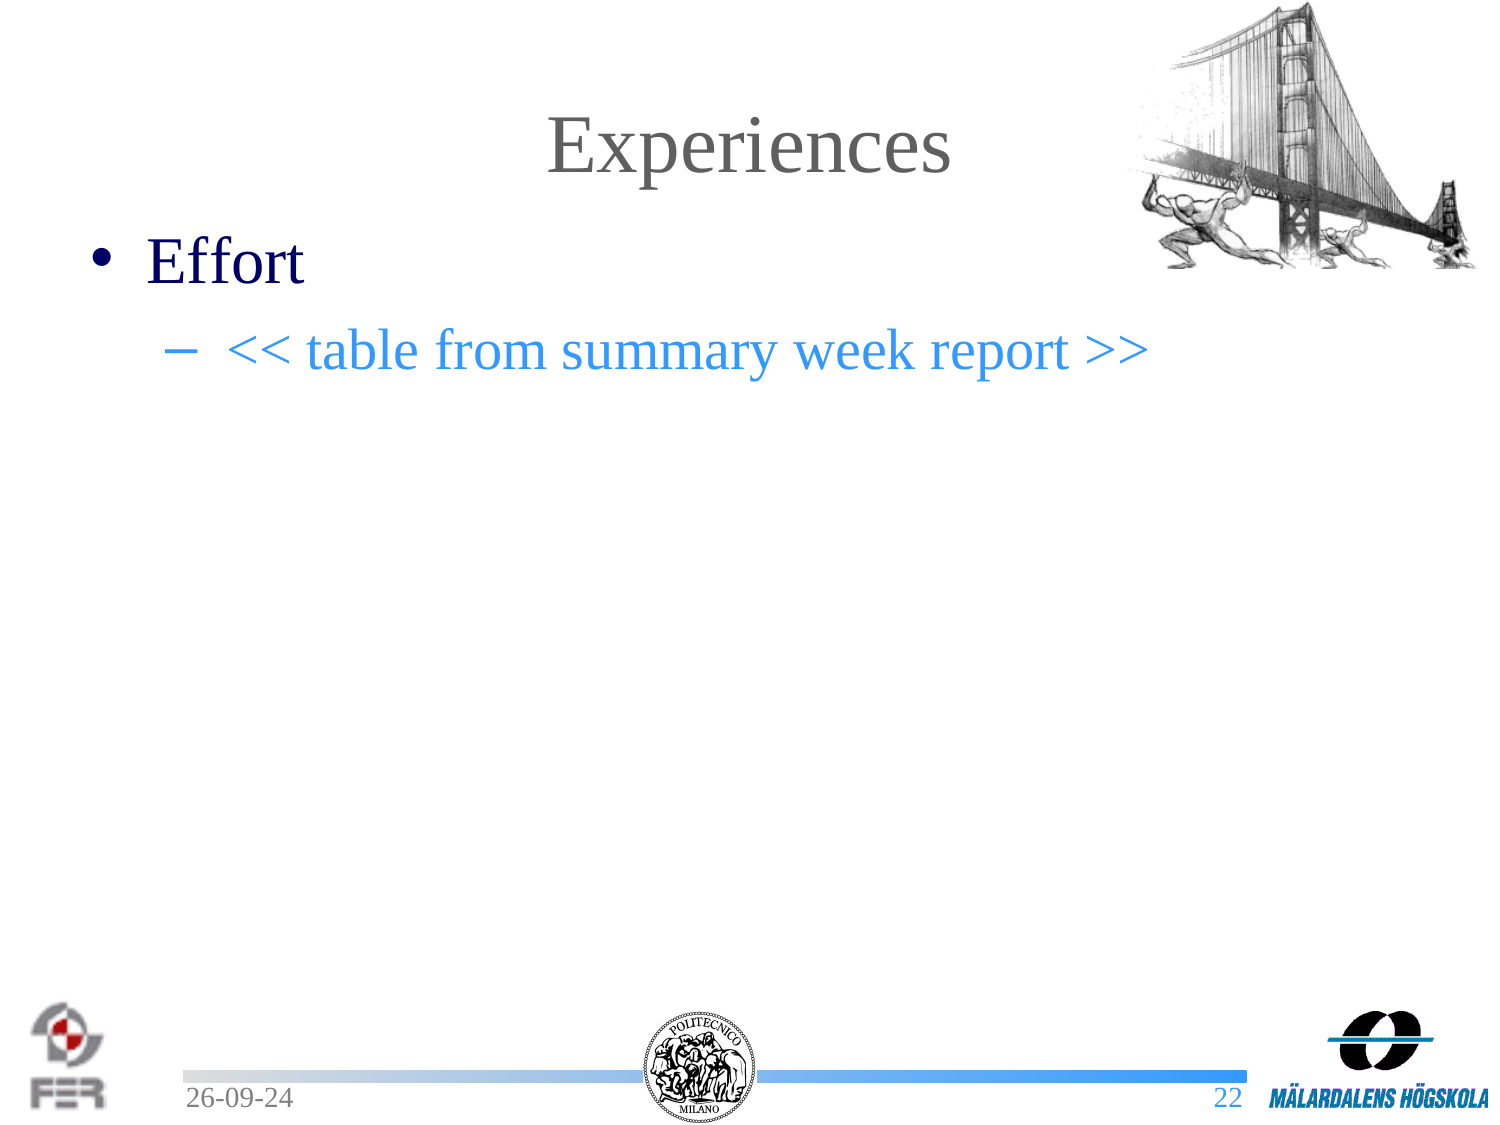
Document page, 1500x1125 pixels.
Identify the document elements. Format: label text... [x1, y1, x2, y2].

picture [29, 987, 107, 1125]
text_box 13-12-02 [171, 1070, 396, 1114]
picture [1122, 0, 1477, 269]
picture [1368, 1093, 1374, 1104]
text_box <numero> [1186, 1070, 1258, 1114]
picture [643, 1011, 757, 1123]
list Effort << table from summary week report >> [75, 209, 1426, 952]
title Experiences [75, 45, 1122, 209]
picture [1454, 1091, 1459, 1108]
picture [1269, 1011, 1488, 1108]
picture [1435, 1096, 1441, 1104]
